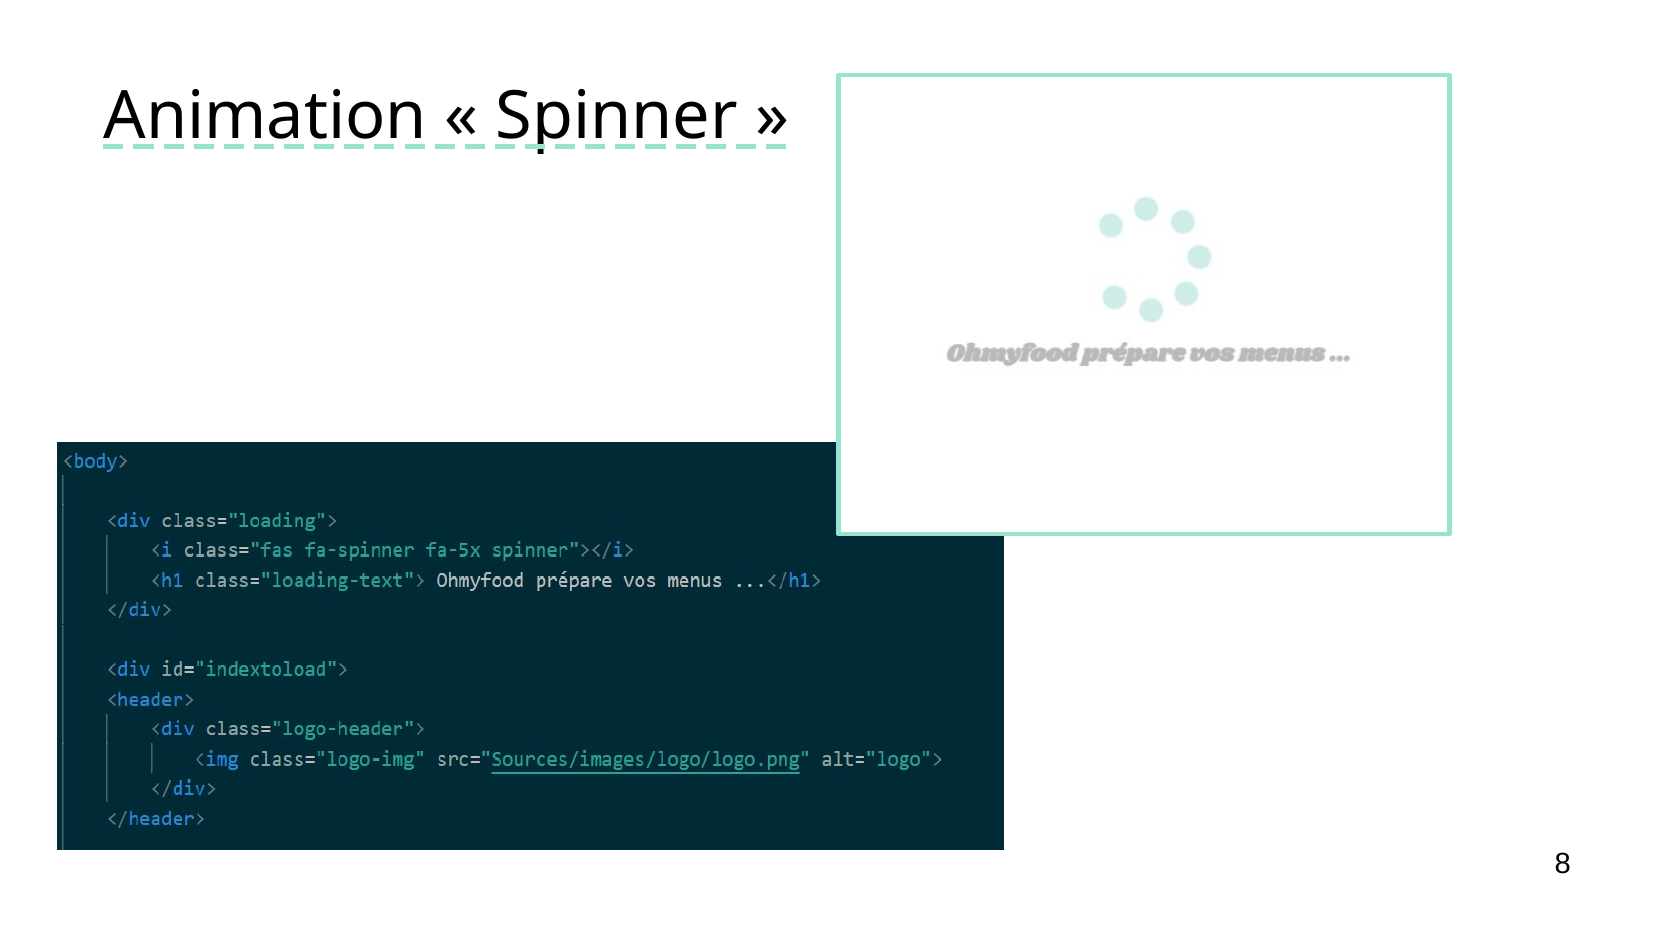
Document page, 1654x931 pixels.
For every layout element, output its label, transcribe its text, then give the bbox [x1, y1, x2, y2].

picture [318, 568, 325, 587]
picture [606, 543, 613, 555]
picture [163, 783, 172, 799]
picture [527, 545, 540, 558]
picture [637, 754, 645, 767]
picture [351, 572, 381, 588]
picture [253, 542, 272, 558]
picture [184, 726, 190, 736]
picture [174, 574, 181, 587]
picture [283, 720, 293, 739]
picture [74, 455, 97, 470]
picture [935, 752, 941, 765]
picture [240, 545, 250, 557]
picture [197, 542, 205, 559]
picture [748, 581, 754, 588]
picture [197, 576, 206, 588]
picture [383, 750, 423, 774]
picture [515, 545, 522, 557]
picture [153, 542, 159, 556]
picture [627, 545, 633, 556]
picture [571, 542, 579, 549]
picture [150, 606, 157, 616]
picture [166, 606, 171, 614]
picture [182, 544, 195, 559]
picture [316, 545, 327, 557]
picture [241, 726, 249, 740]
picture [122, 512, 128, 526]
picture [262, 511, 295, 529]
picture [341, 663, 346, 675]
picture [460, 575, 480, 591]
picture [162, 721, 170, 737]
picture [457, 542, 468, 558]
picture [66, 456, 71, 468]
picture [482, 751, 490, 757]
picture [185, 662, 196, 676]
picture [296, 723, 327, 742]
picture [205, 755, 213, 766]
picture [125, 811, 137, 825]
picture [305, 542, 316, 556]
picture [208, 571, 237, 591]
picture [647, 752, 655, 767]
picture [582, 543, 588, 558]
picture [119, 693, 126, 706]
picture [252, 571, 272, 584]
picture [537, 568, 615, 591]
picture [229, 725, 238, 737]
picture [493, 752, 500, 765]
picture [241, 576, 250, 587]
picture [316, 512, 327, 520]
picture [110, 516, 115, 527]
picture [252, 726, 260, 736]
picture [214, 753, 237, 774]
picture [560, 754, 567, 767]
picture [140, 696, 153, 707]
picture [240, 513, 249, 527]
picture [284, 660, 292, 676]
picture [439, 754, 446, 768]
picture [296, 514, 317, 533]
picture [548, 755, 558, 767]
picture [332, 519, 340, 524]
picture [768, 755, 782, 774]
picture [337, 723, 349, 740]
picture [120, 602, 129, 619]
picture [372, 720, 403, 742]
picture [889, 751, 930, 775]
picture [594, 545, 601, 556]
picture [118, 662, 126, 676]
picture [165, 659, 183, 676]
picture [98, 454, 106, 468]
picture [338, 575, 351, 591]
picture [207, 543, 237, 558]
picture [251, 517, 258, 527]
picture [140, 518, 146, 529]
picture [273, 570, 280, 588]
picture [714, 576, 723, 588]
picture [417, 574, 424, 587]
picture [110, 694, 115, 705]
picture [329, 661, 337, 671]
picture [284, 571, 315, 591]
picture [293, 660, 326, 676]
picture [163, 509, 237, 530]
picture [361, 755, 380, 766]
picture [394, 544, 416, 558]
picture [659, 750, 726, 774]
picture [483, 568, 525, 590]
picture [350, 723, 359, 739]
picture [611, 752, 638, 775]
picture [273, 663, 282, 676]
picture [154, 572, 170, 591]
picture [274, 753, 294, 768]
picture [136, 815, 149, 825]
picture [106, 458, 115, 472]
picture [250, 749, 272, 768]
picture [543, 542, 567, 558]
picture [141, 602, 147, 616]
picture [840, 77, 1447, 532]
picture [624, 575, 660, 592]
picture [724, 755, 733, 766]
picture [361, 724, 369, 741]
picture [337, 542, 359, 561]
picture [502, 755, 513, 769]
picture [139, 666, 148, 675]
picture [449, 750, 481, 769]
picture [823, 748, 842, 768]
picture [426, 542, 436, 556]
picture [714, 750, 719, 766]
picture [184, 695, 194, 707]
picture [801, 573, 807, 587]
picture [788, 573, 797, 586]
picture [152, 815, 159, 825]
picture [730, 754, 762, 775]
picture [110, 664, 115, 675]
picture [492, 543, 513, 563]
picture [328, 575, 337, 588]
picture [329, 751, 359, 771]
picture [814, 574, 820, 589]
picture [154, 694, 170, 706]
picture [172, 696, 181, 705]
picture [196, 786, 203, 795]
picture [207, 721, 227, 737]
picture [570, 752, 579, 767]
picture [318, 752, 325, 759]
picture [614, 551, 622, 558]
picture [120, 457, 127, 467]
picture [770, 575, 777, 586]
picture [811, 745, 815, 759]
picture [582, 750, 611, 767]
picture [471, 544, 483, 557]
picture [296, 752, 316, 768]
picture [384, 574, 403, 591]
picture [406, 719, 417, 726]
picture [438, 570, 457, 590]
text_box Animation « Spinner » [88, 59, 1418, 148]
picture [264, 726, 271, 732]
picture [361, 540, 369, 557]
picture [273, 546, 281, 558]
picture [437, 543, 449, 558]
picture [129, 695, 137, 706]
picture [406, 571, 415, 580]
picture [284, 543, 293, 558]
picture [514, 751, 544, 767]
picture [668, 575, 711, 591]
picture [175, 721, 180, 737]
picture [183, 784, 195, 797]
picture [128, 602, 140, 617]
picture [844, 748, 886, 770]
picture [162, 547, 170, 556]
picture [372, 546, 392, 558]
picture [171, 780, 181, 795]
picture [785, 752, 803, 775]
picture [209, 659, 270, 676]
picture [162, 812, 181, 825]
